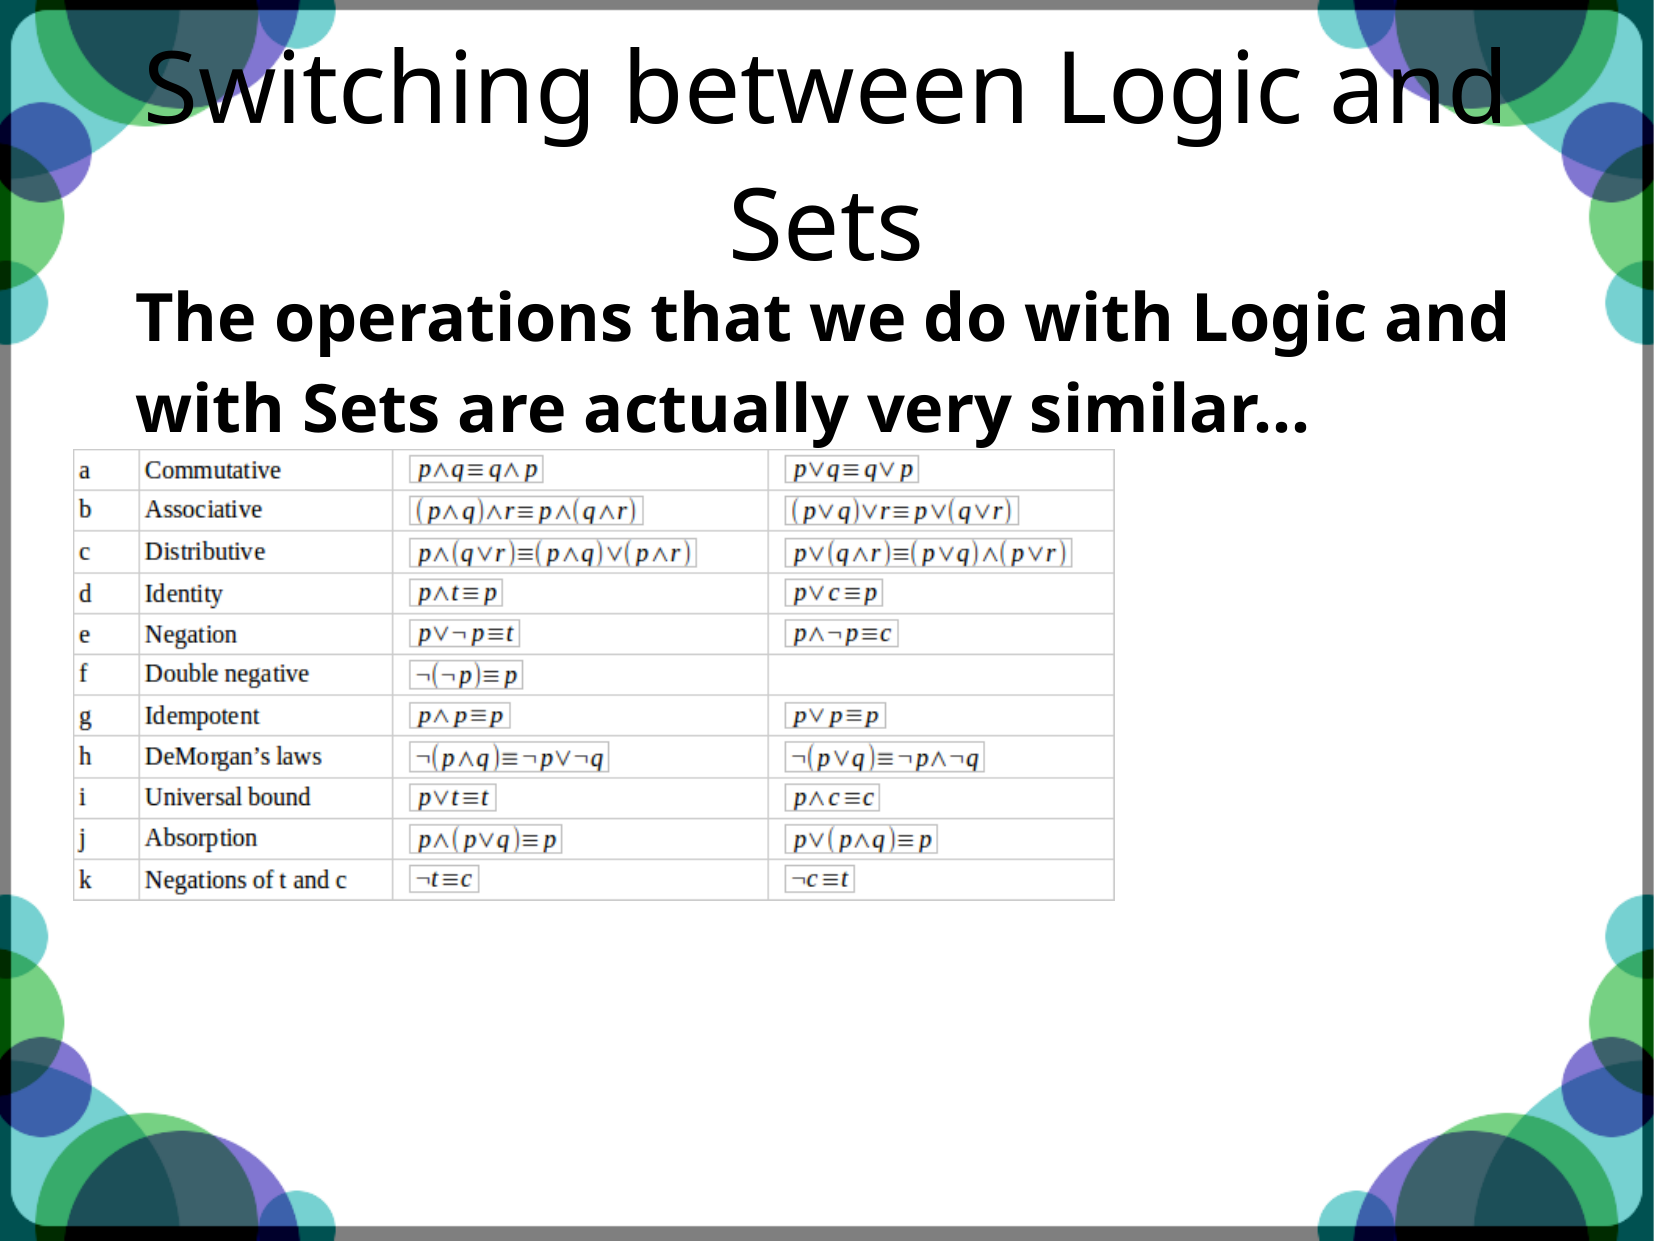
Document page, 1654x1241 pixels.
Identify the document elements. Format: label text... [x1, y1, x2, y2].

picture [0, 0, 1654, 1241]
title Switching between Logic and Sets [82, 49, 1571, 257]
text_box The operations that we do with Logic and with Sets are actually very similar... [135, 270, 1531, 943]
